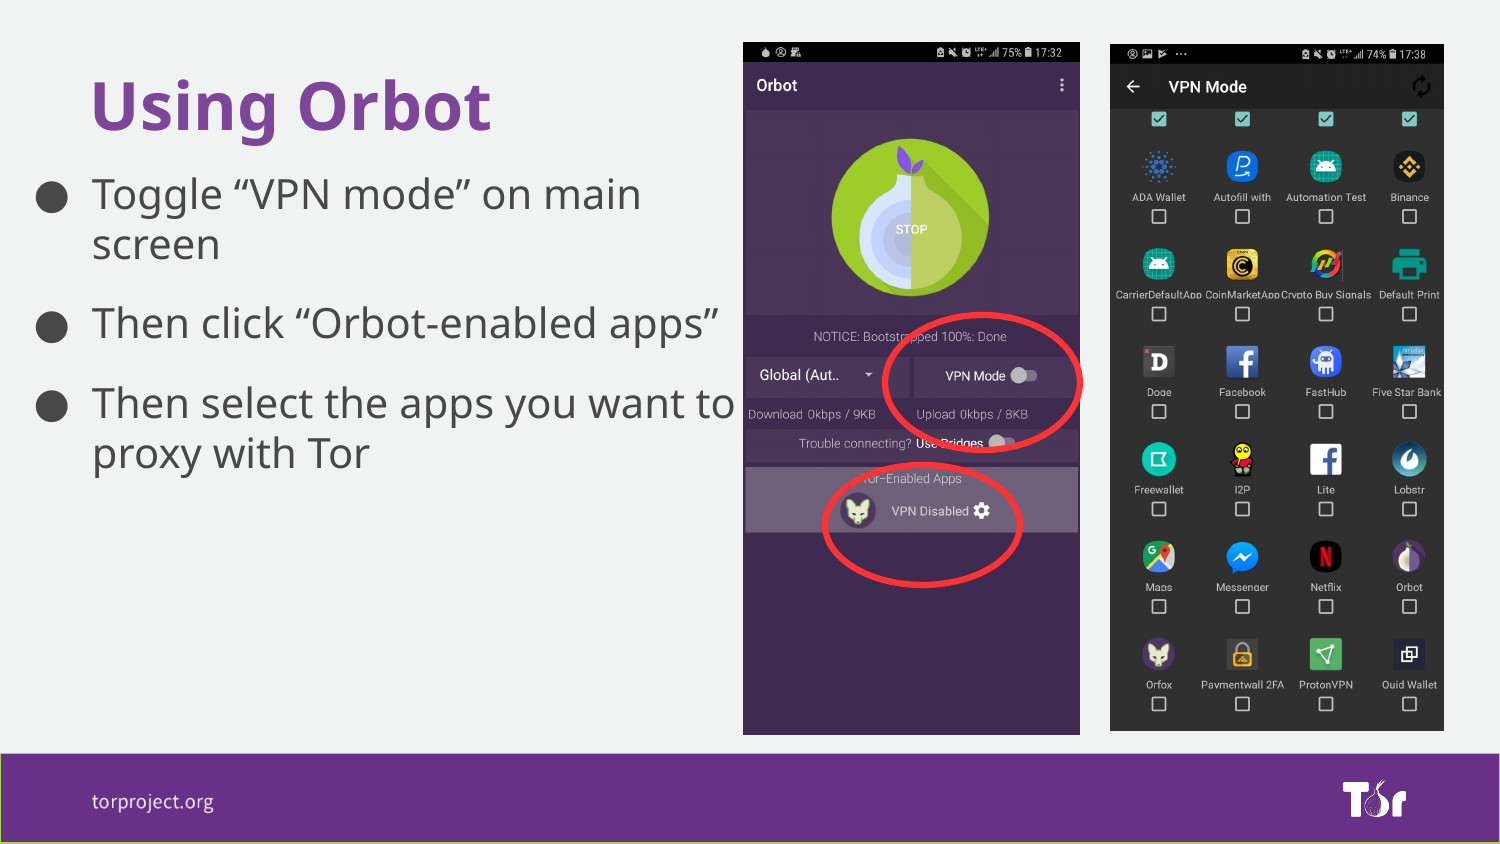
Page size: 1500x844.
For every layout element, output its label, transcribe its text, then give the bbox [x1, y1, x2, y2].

picture [1343, 778, 1406, 817]
picture [1110, 44, 1444, 731]
picture [75, 780, 604, 821]
picture [889, 319, 1076, 446]
text_box Using Orbot [74, 33, 1425, 174]
picture [743, 174, 1080, 735]
text_box Toggle “VPN mode” on main screen Then click “Orbot-enabled apps” Then select the apps you want to proxy with Tor [2, 160, 768, 700]
